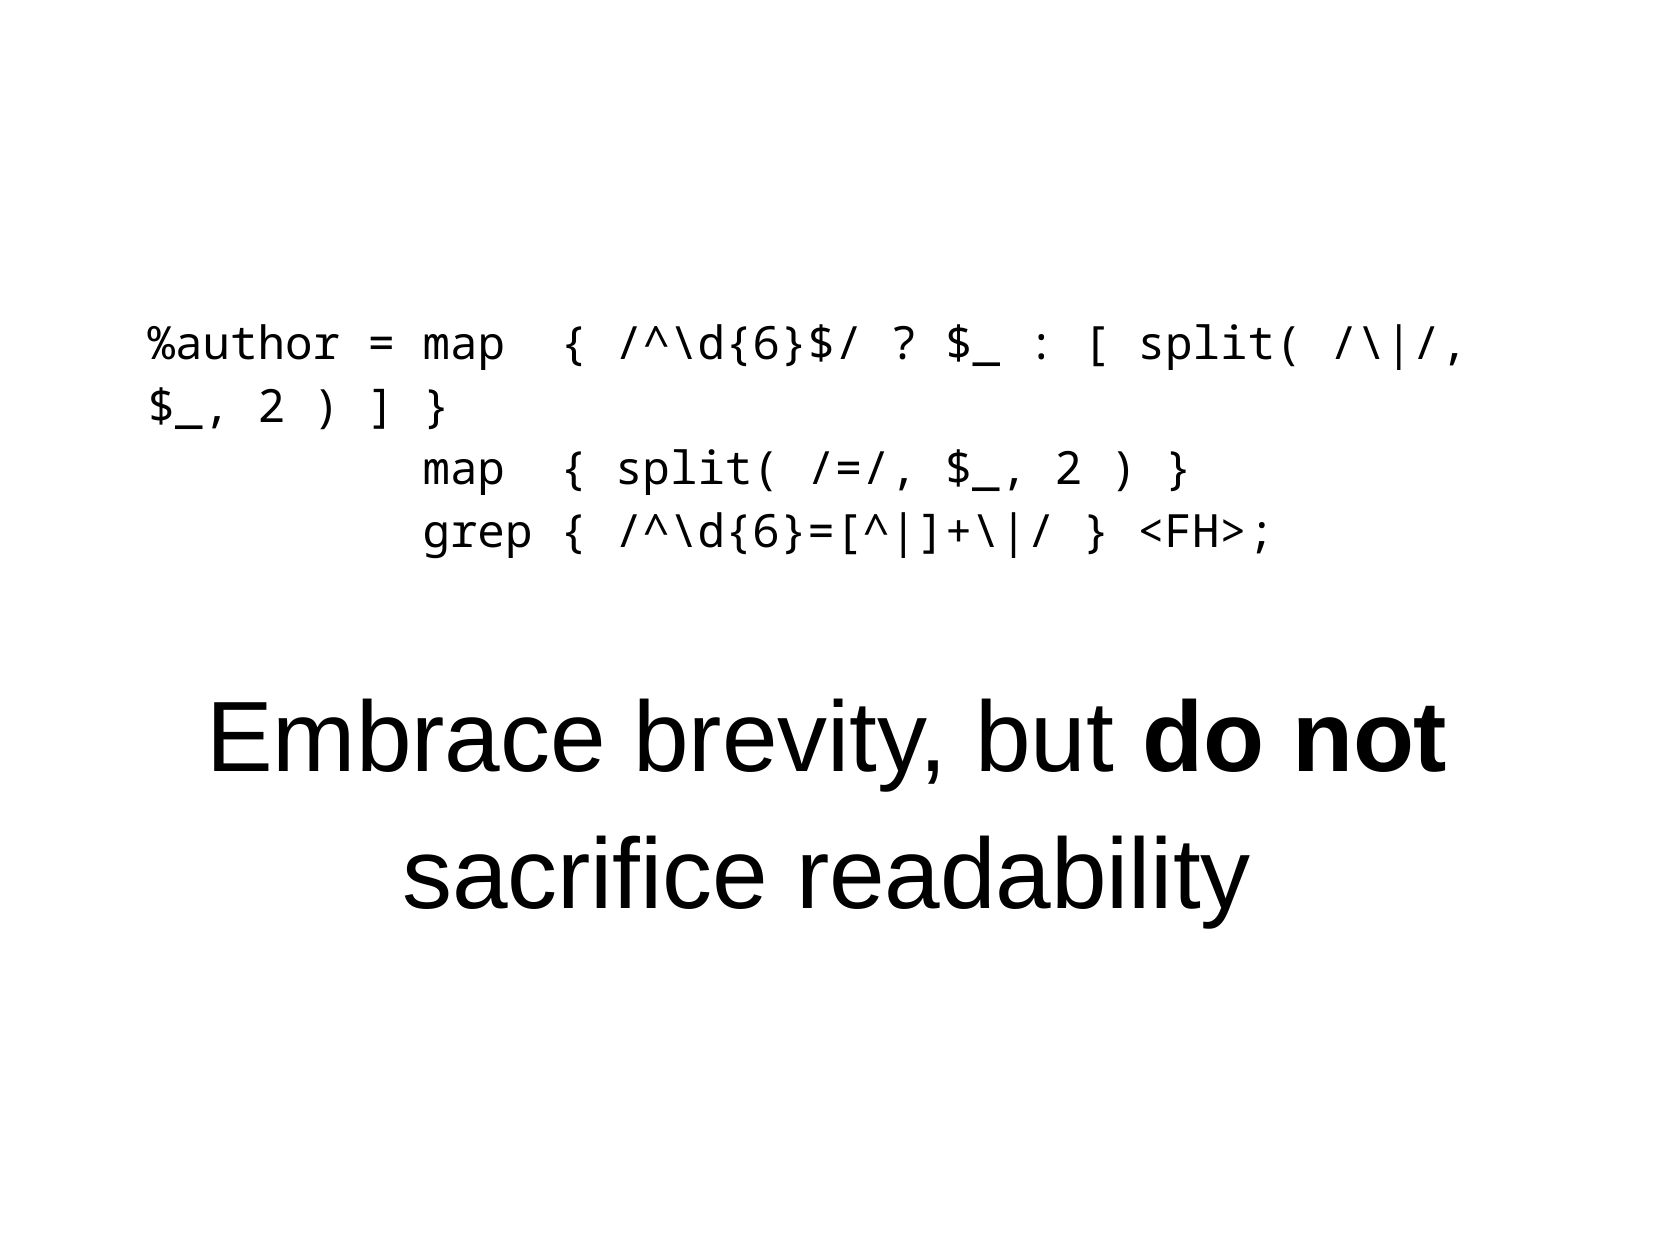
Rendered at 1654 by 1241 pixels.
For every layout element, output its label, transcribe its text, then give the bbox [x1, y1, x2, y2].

text_box Embrace brevity, but do not sacrifice readability [14, 673, 1639, 937]
text_box %author = map { /^\d{6}$/ ? $_ : [ split( /\|/, $_, 2 ) ] } map { split( /=/, $_, 2 ) } grep { /^\d{6}=[^|]+\|/ } <FH>; [132, 303, 1521, 585]
